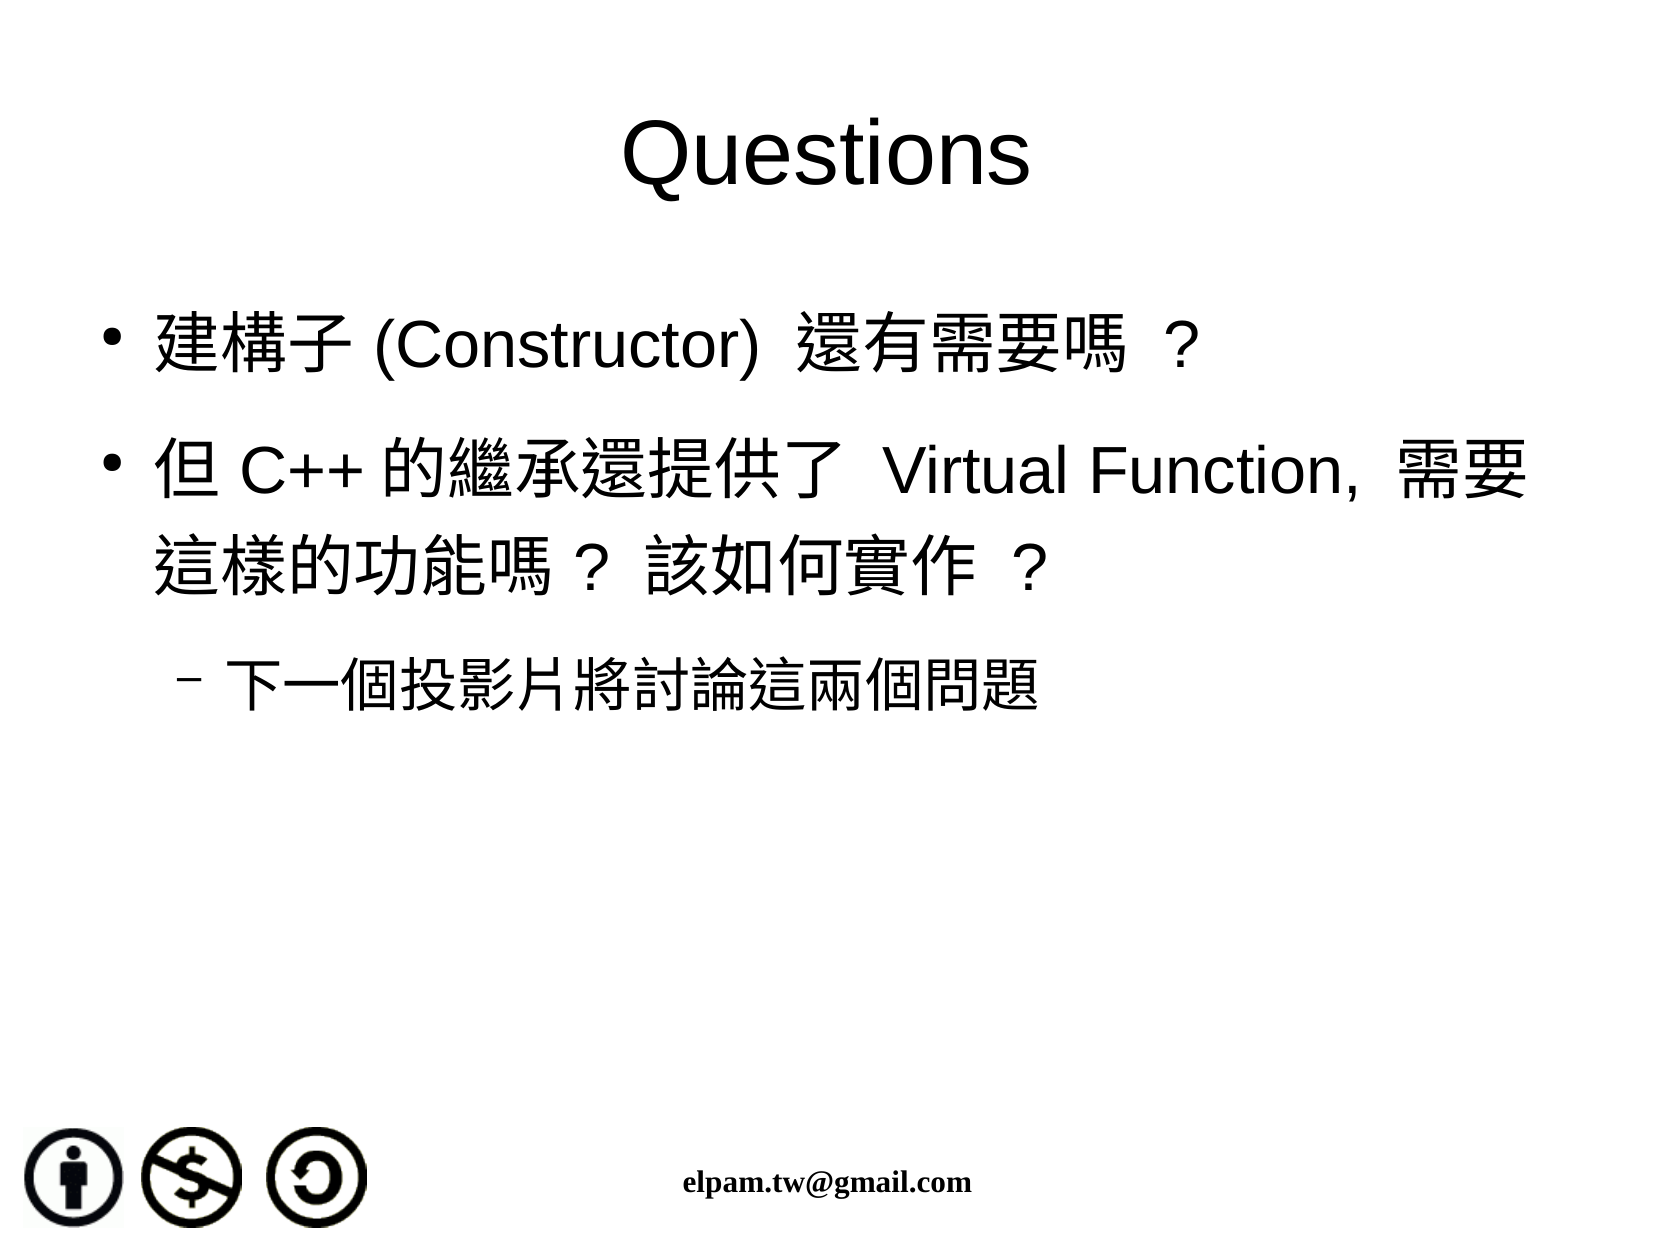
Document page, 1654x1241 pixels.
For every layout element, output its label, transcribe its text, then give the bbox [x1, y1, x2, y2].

title Questions [82, 49, 1571, 257]
picture [23, 1127, 124, 1228]
list 建構子(Constructor) 還有需要嗎 ? 但C++的繼承還提供了 Virtual Function, 需要這樣的功能嗎? 該如何實作 ? 下一個投影片將討論這兩個問題 [82, 290, 1571, 1109]
picture [266, 1127, 367, 1228]
picture [141, 1127, 242, 1228]
